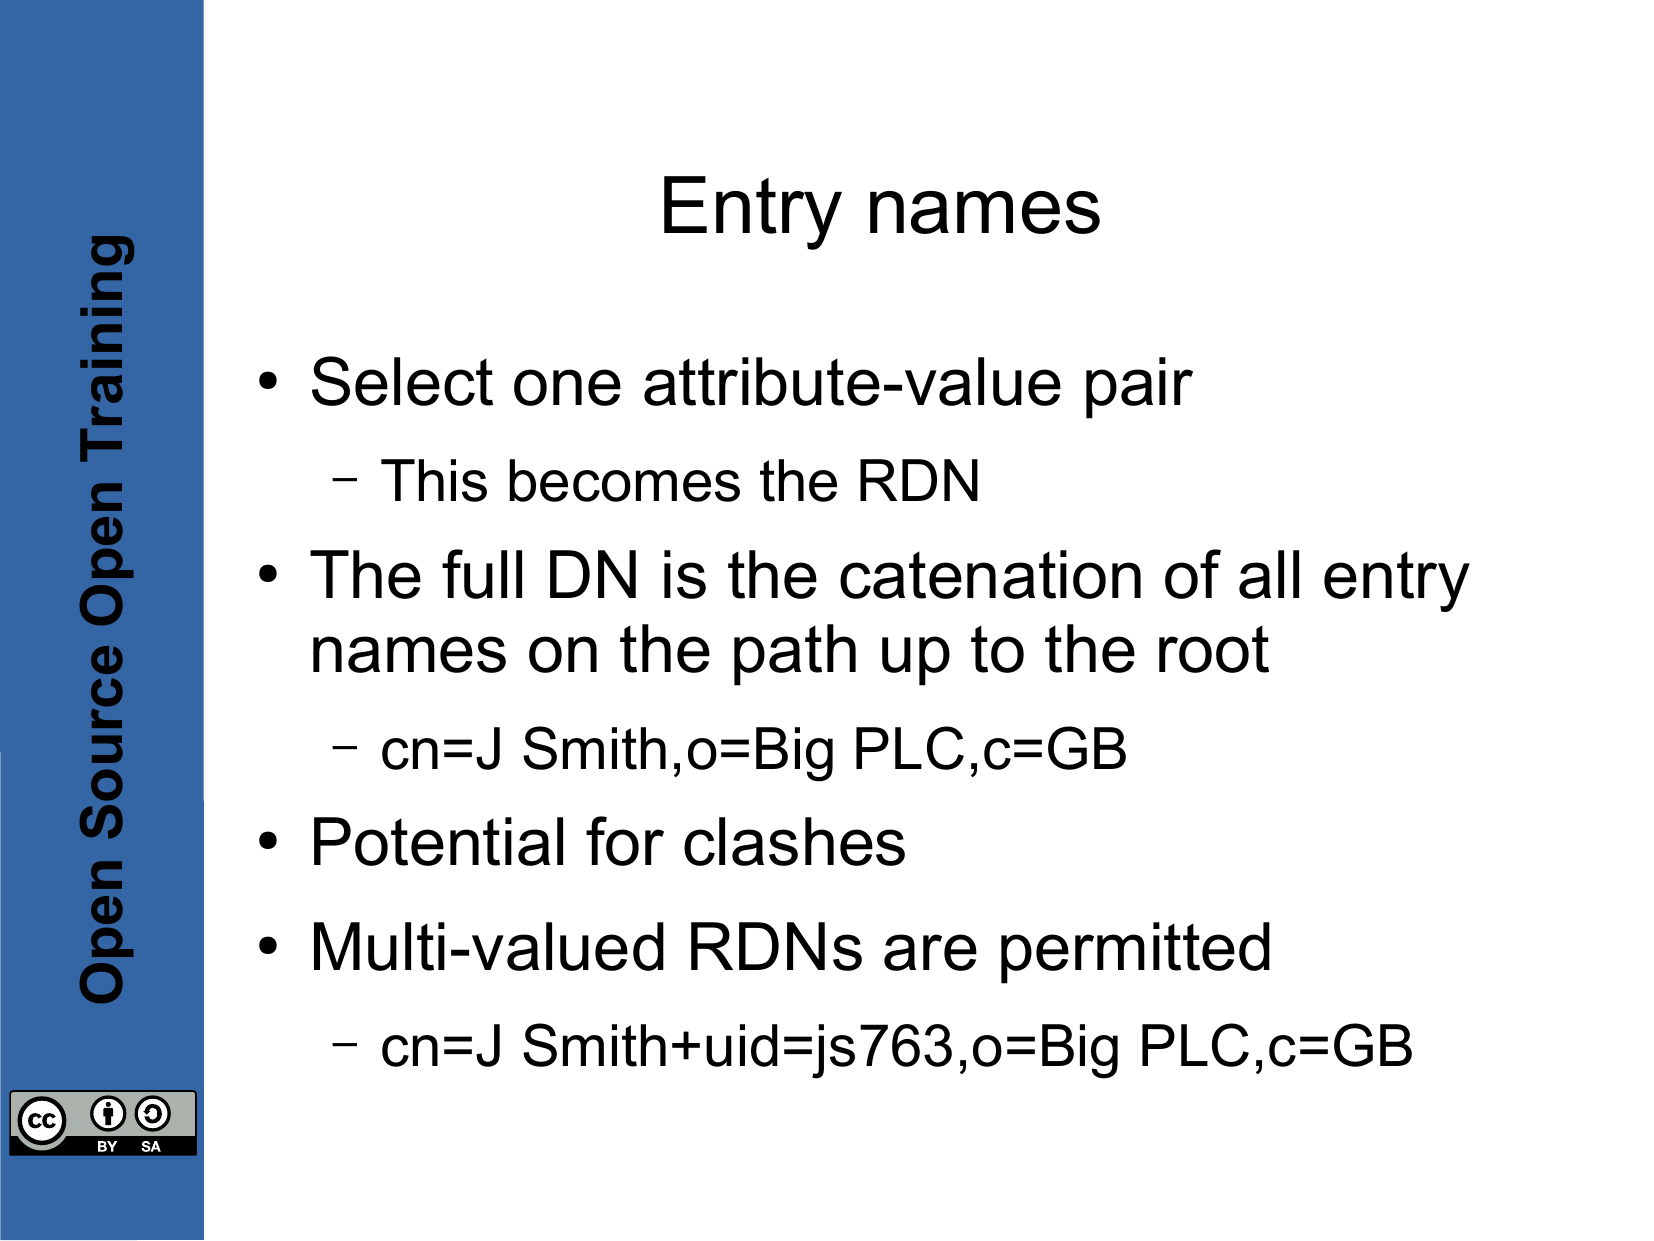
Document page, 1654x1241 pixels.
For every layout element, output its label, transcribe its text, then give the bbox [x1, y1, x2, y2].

title Entry names [227, 102, 1534, 310]
list Select one attribute-value pair This becomes the RDN The full DN is the catenation of all entry names on the path up to the root cn=J Smith,o=Big PLC,c=GB Potential for clashes Multi-valued RDNs are permitted cn=J Smith+uid=js763,o=Big PLC,c=GB [238, 344, 1534, 1127]
